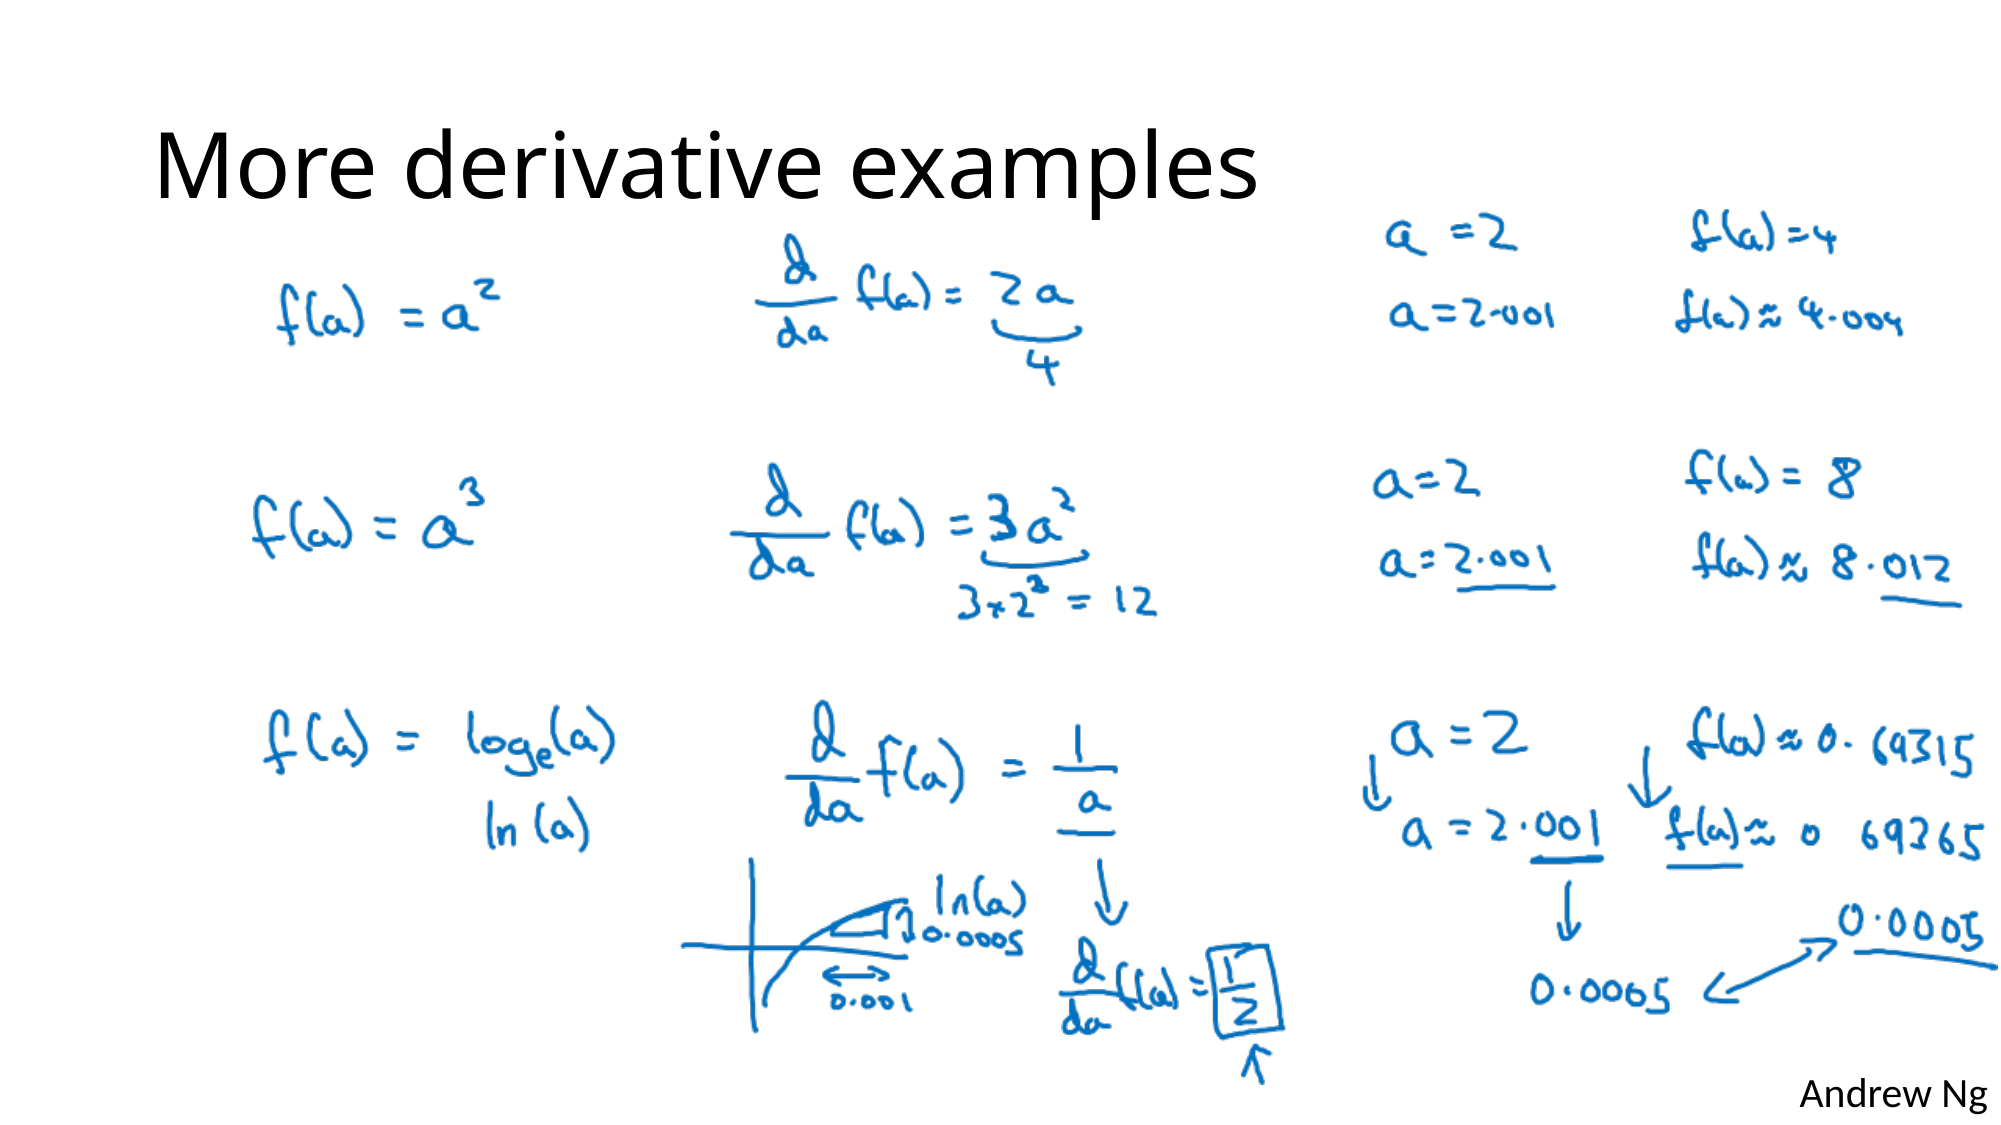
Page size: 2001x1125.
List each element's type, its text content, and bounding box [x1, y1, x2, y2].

title More derivative examples [137, 59, 1863, 278]
picture [252, 209, 1998, 1085]
